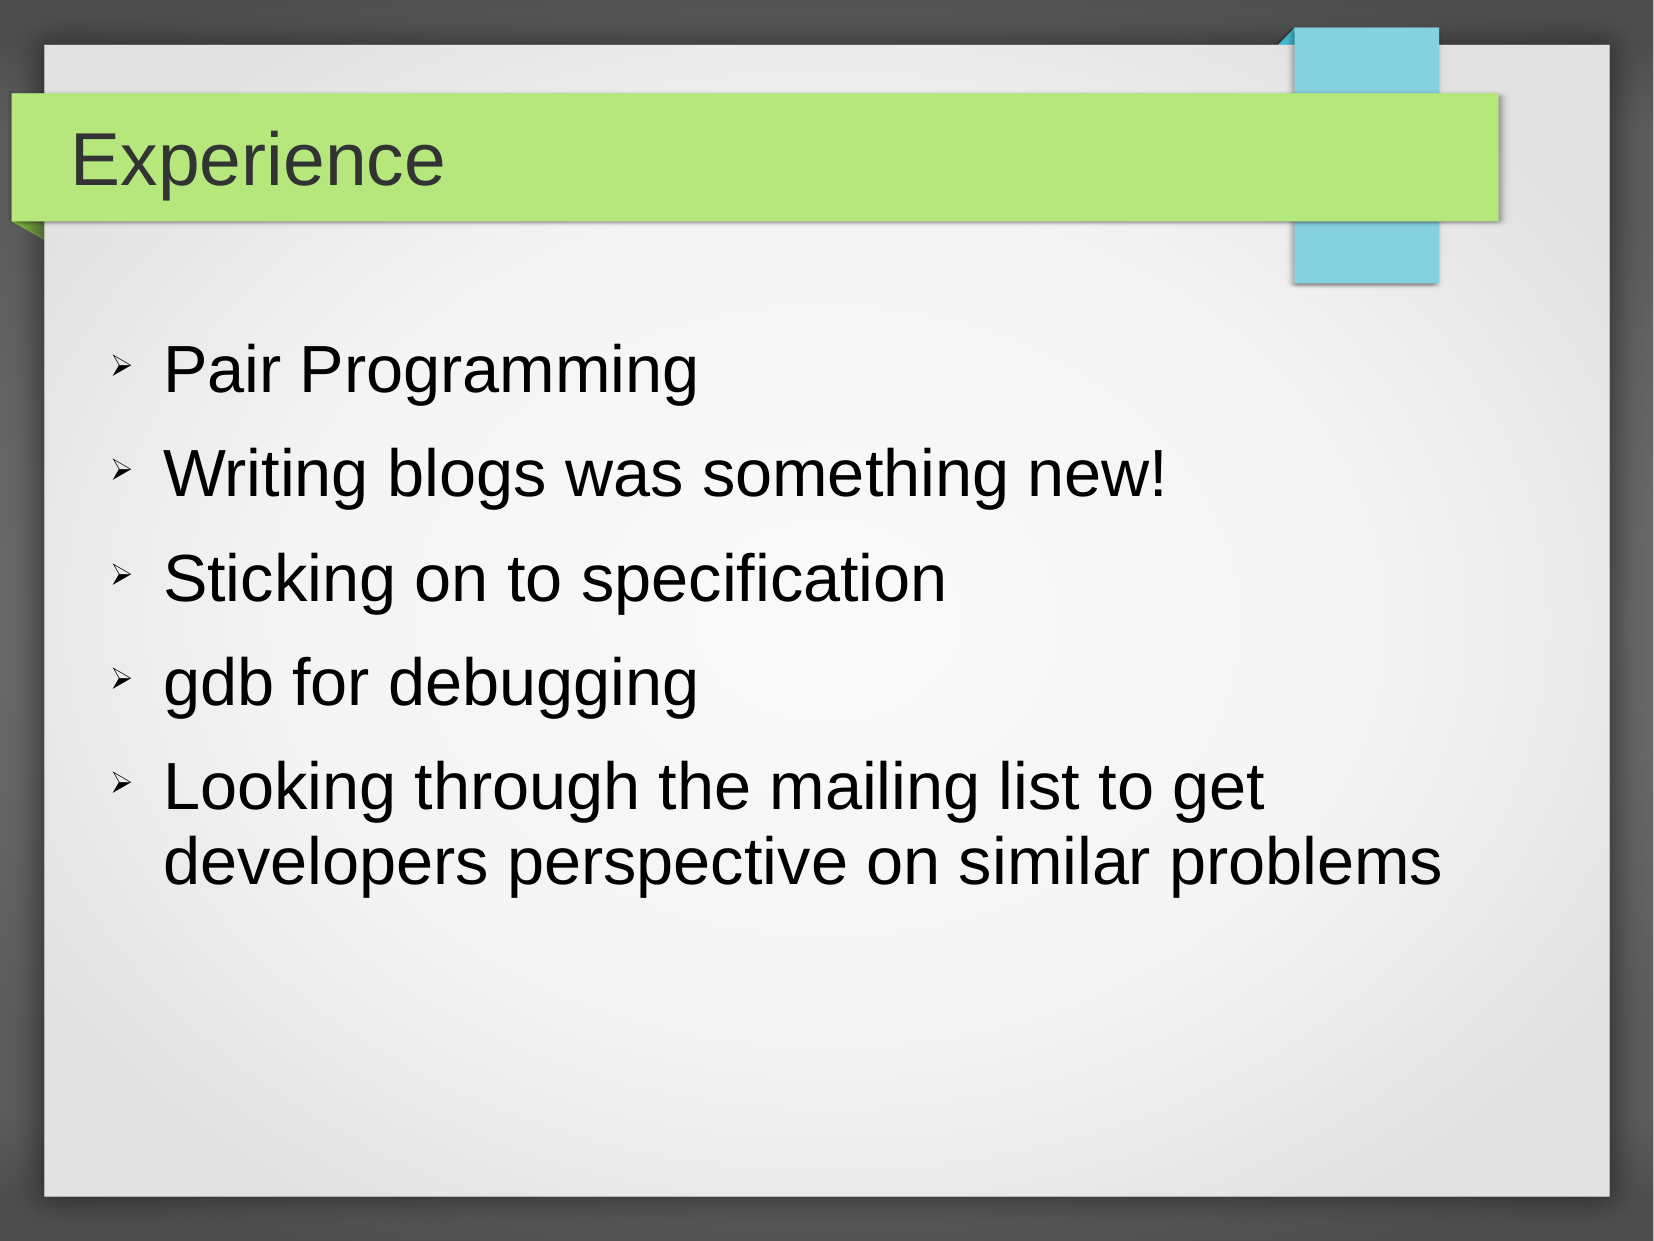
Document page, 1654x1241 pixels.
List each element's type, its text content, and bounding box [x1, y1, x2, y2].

picture [0, 0, 1654, 1241]
title Experience [70, 106, 1229, 213]
list Pair Programming Writing blogs was something new! Sticking on to specification gdb for debugging Looking through the mailing list to get developers perspective on similar problems [92, 331, 1548, 1052]
